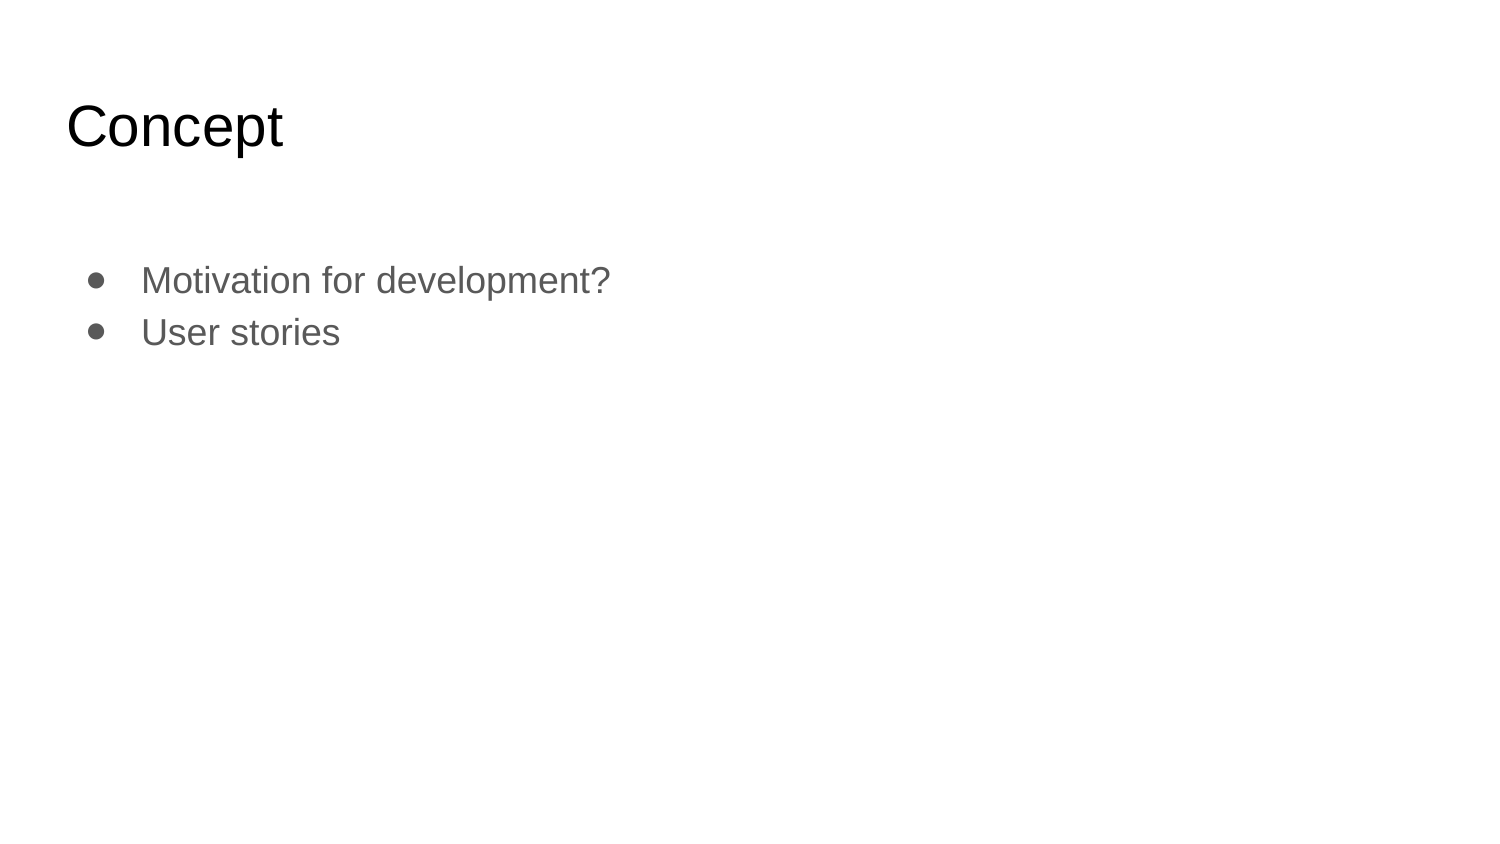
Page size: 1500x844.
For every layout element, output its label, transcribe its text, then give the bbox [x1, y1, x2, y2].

title Concept [51, 72, 1449, 167]
list Motivation for development? User stories [51, 189, 1449, 750]
